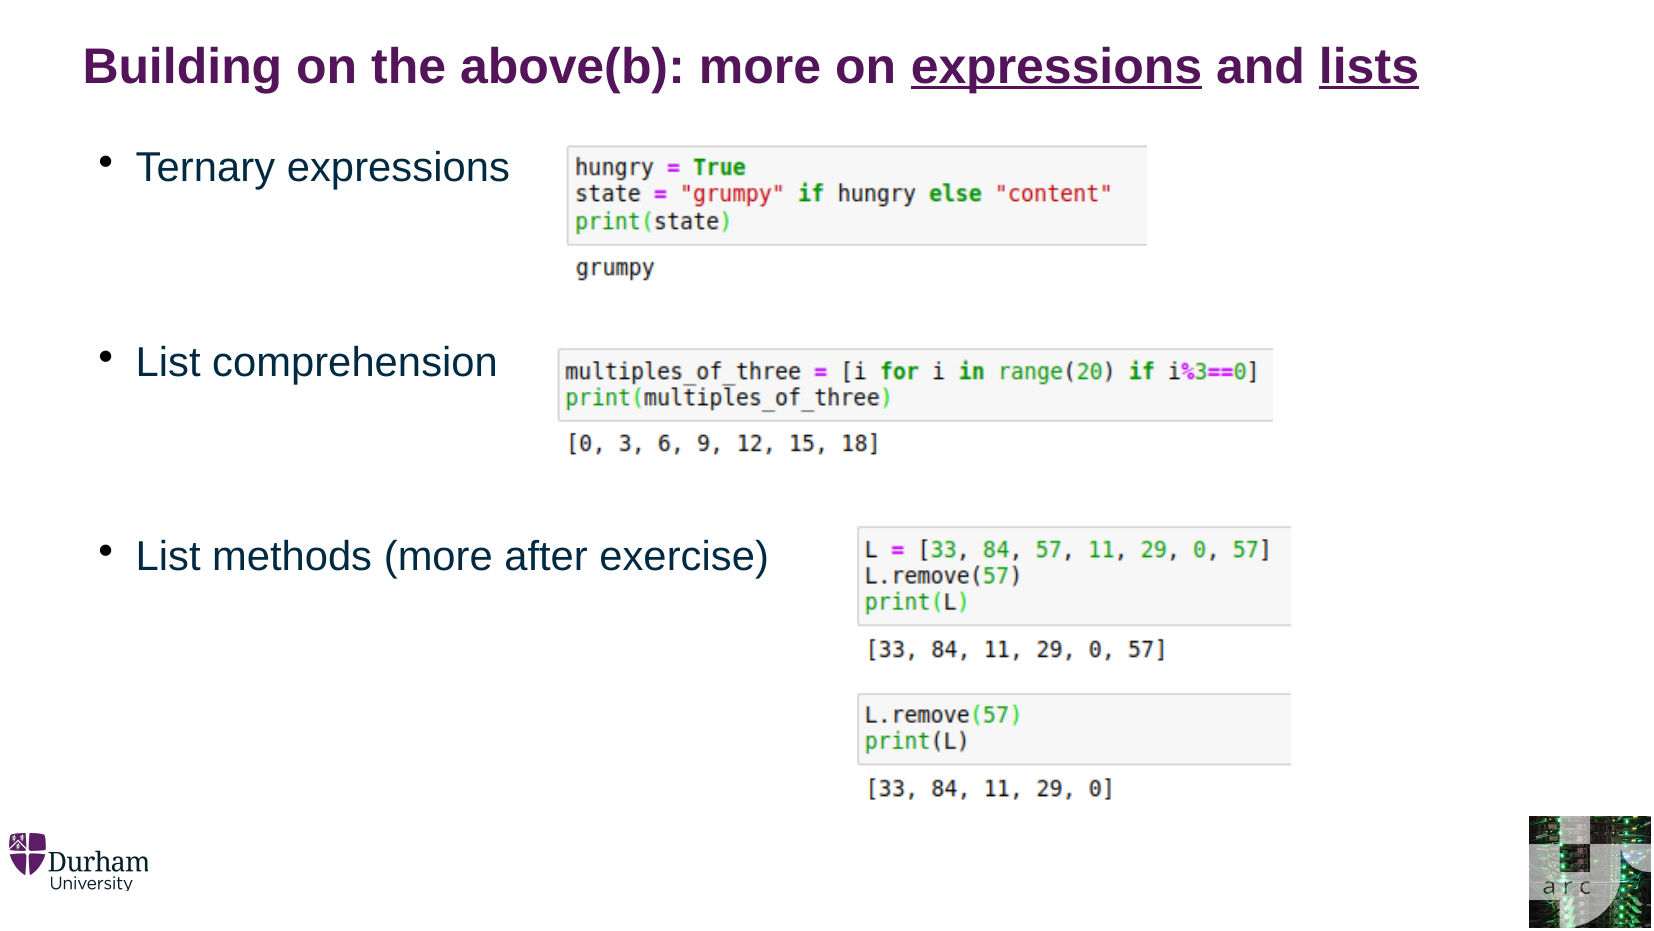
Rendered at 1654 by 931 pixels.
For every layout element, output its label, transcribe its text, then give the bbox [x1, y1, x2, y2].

picture [851, 520, 1291, 813]
picture [550, 342, 1273, 471]
picture [1529, 816, 1651, 928]
list Ternary expressions List comprehension List methods (more after exercise) [82, 141, 1571, 745]
picture [559, 136, 1147, 287]
title Building on the above(b): more on expressions and lists [82, 36, 1571, 93]
picture [9, 833, 148, 891]
